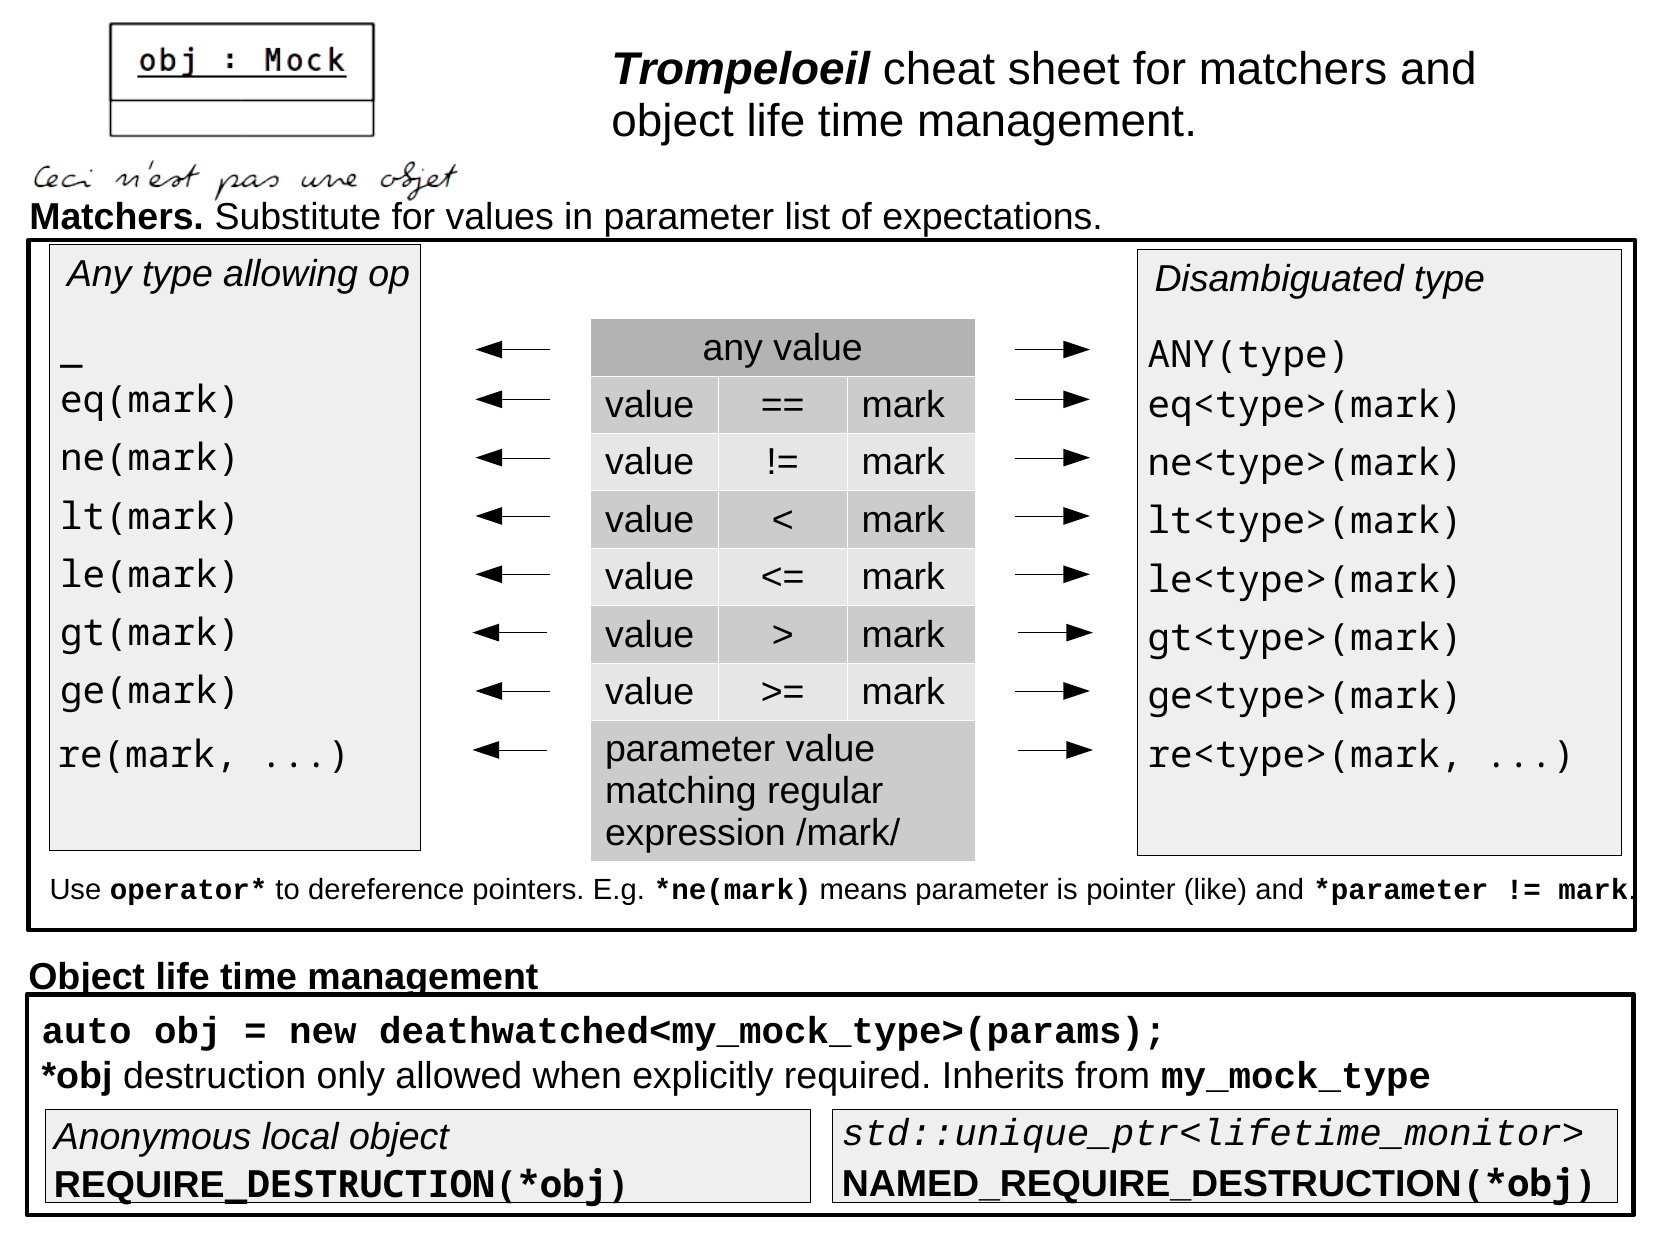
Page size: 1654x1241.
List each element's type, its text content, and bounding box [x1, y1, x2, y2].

text_box re<type>(mark, ...) [1132, 719, 1636, 781]
text_box auto obj = new deathwatched<my_mock_type>(params); *obj destruction only allowed when explicitly required. Inherits from my_mock_type [26, 1004, 1471, 1148]
text_box ne<type>(mark) [1132, 428, 1523, 486]
text_box le<type>(mark) [1132, 544, 1523, 603]
table_cell value [591, 664, 718, 720]
text_box [1612, 1109, 1618, 1203]
text_box std::unique_ptr<lifetime_monitor> NAMED_REQUIRE_DESTRUCTION(*obj) [827, 1106, 1612, 1208]
table_cell mark [848, 434, 975, 490]
table_cell != [719, 434, 847, 490]
text_box Anonymous local object REQUIRE_DESTRUCTION(*obj) [39, 1148, 677, 1209]
text_box ANY(type) [1132, 320, 1517, 369]
text_box Any type allowing op [52, 244, 426, 315]
table_cell mark [848, 377, 975, 433]
table_cell value [591, 606, 718, 663]
table_cell >= [719, 664, 847, 720]
text_box Trompeloeil cheat sheet for matchers and object life time management. [596, 36, 1610, 154]
table_cell < [719, 491, 847, 548]
table_cell mark [848, 664, 975, 720]
text_box eq<type>(mark) [1132, 369, 1523, 428]
text_box Object life time management [13, 947, 683, 1005]
text_box ge<type>(mark) [1132, 661, 1523, 719]
text_box lt(mark) [45, 481, 436, 540]
text_box re(mark, ...) [42, 719, 546, 781]
text_box [677, 1148, 811, 1203]
text_box lt<type>(mark) [1132, 486, 1523, 544]
picture [16, 22, 467, 188]
table_cell mark [848, 491, 975, 548]
table_cell mark [848, 606, 975, 663]
text_box gt(mark) [45, 598, 436, 656]
table_cell <= [719, 549, 847, 605]
text_box Matchers. Substitute for values in parameter list of expectations. [14, 188, 1598, 245]
text_box [49, 781, 421, 851]
text_box ge(mark) [45, 656, 436, 716]
table_cell value [591, 434, 718, 490]
table_cell value [591, 491, 718, 548]
table_cell == [719, 377, 847, 433]
text_box eq(mark) [45, 365, 436, 423]
text_box Use operator* to dereference pointers. E.g. *ne(mark) means parameter is pointer (like) and *parameter != mark. [34, 865, 1652, 923]
text_box [1137, 781, 1622, 856]
table_header any value [591, 319, 975, 376]
table_cell parameter value matching regular expression /mark/ [591, 721, 975, 861]
table_cell mark [848, 549, 975, 605]
text_box gt<type>(mark) [1132, 603, 1523, 661]
text_box _ [45, 315, 429, 365]
text_box ne(mark) [45, 423, 436, 481]
table_cell value [591, 549, 718, 605]
text_box Disambiguated type [1139, 249, 1565, 323]
text_box [1517, 249, 1622, 719]
table_cell value [591, 377, 718, 433]
text_box le(mark) [45, 540, 436, 598]
table_cell > [719, 606, 847, 663]
